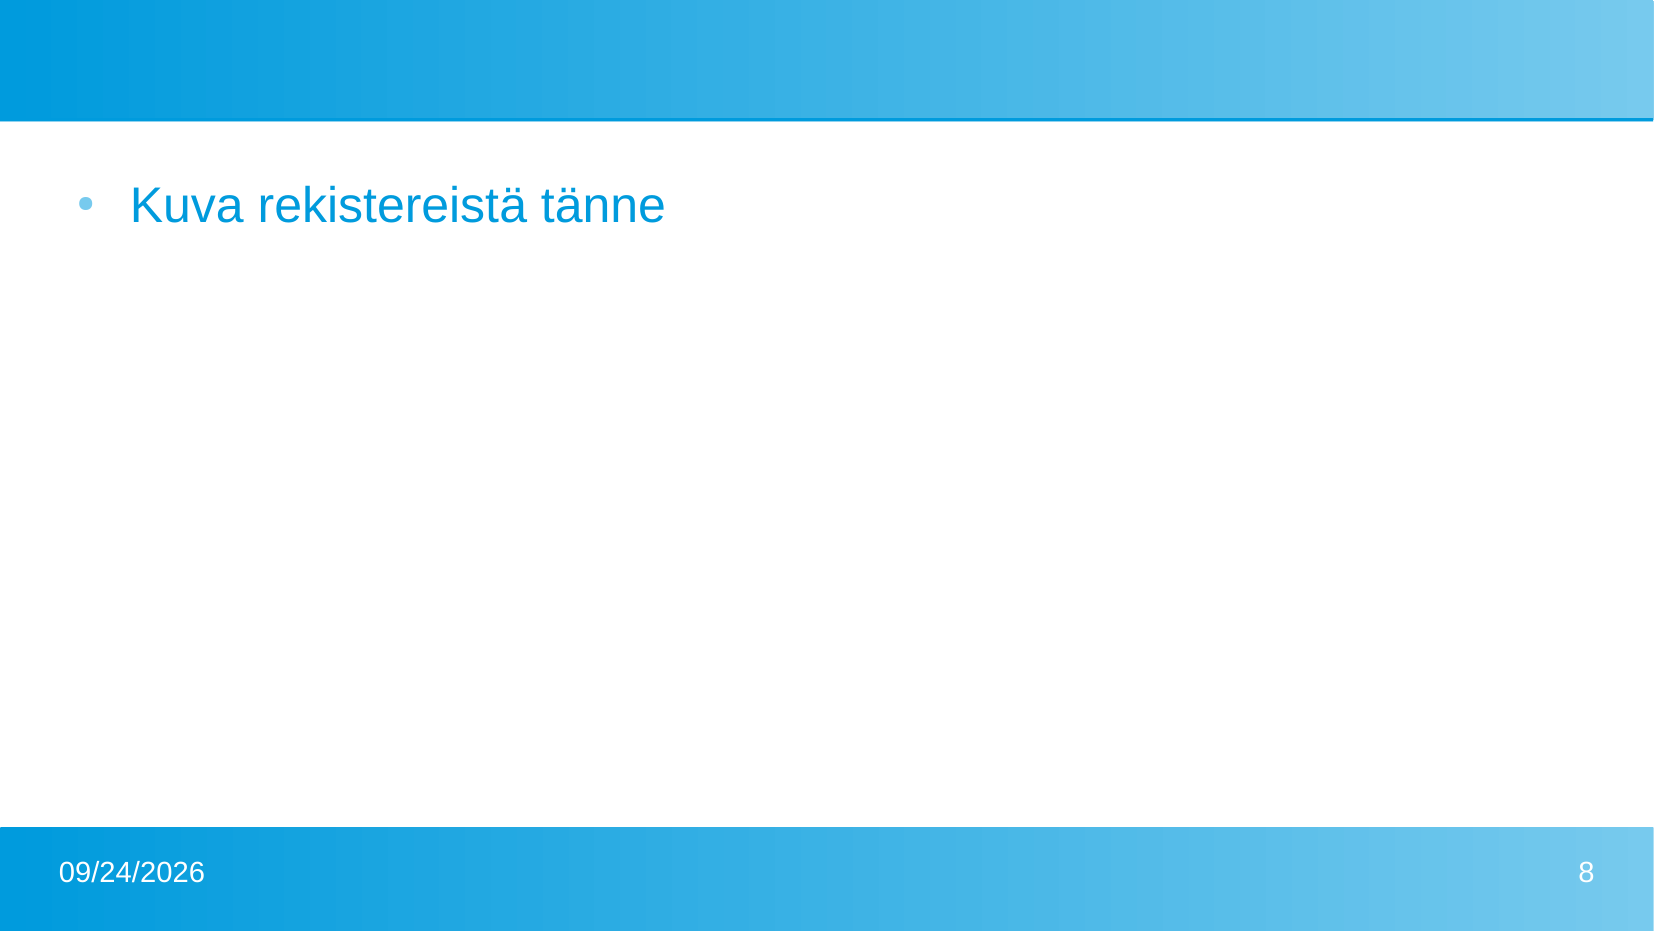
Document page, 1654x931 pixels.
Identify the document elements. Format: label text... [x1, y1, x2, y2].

list Kuva rekistereistä tänne [59, 177, 1595, 768]
